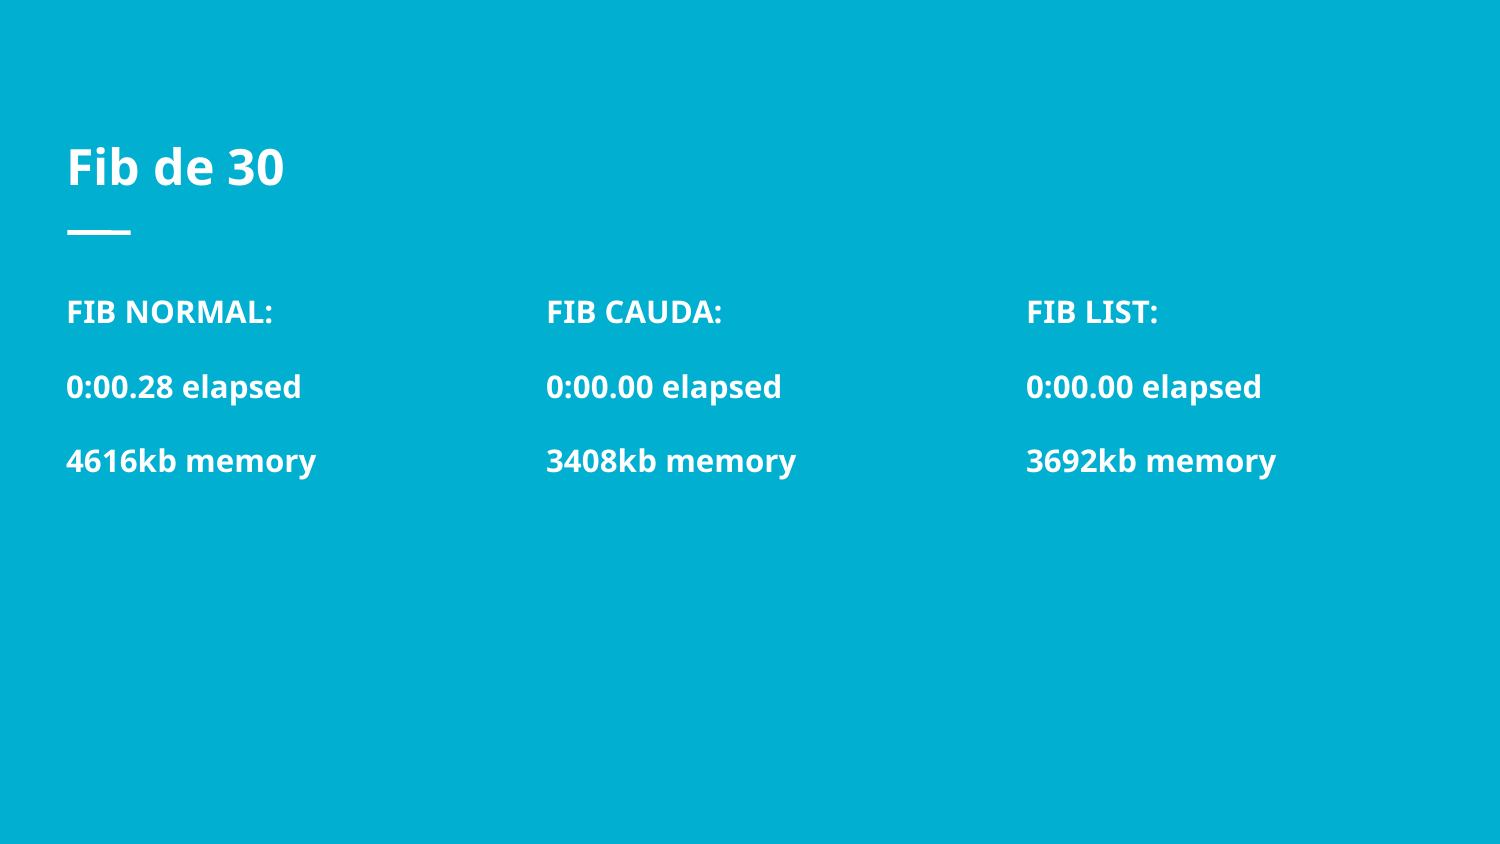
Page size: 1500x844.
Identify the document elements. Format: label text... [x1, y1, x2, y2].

list FIB NORMAL: 0:00.28 elapsed 4616kb memory [51, 269, 512, 750]
title Fib de 30 [51, 91, 1472, 216]
list FIB CAUDA: 0:00.00 elapsed 3408kb memory [531, 269, 992, 750]
list FIB LIST: 0:00.00 elapsed 3692kb memory [1011, 269, 1472, 750]
